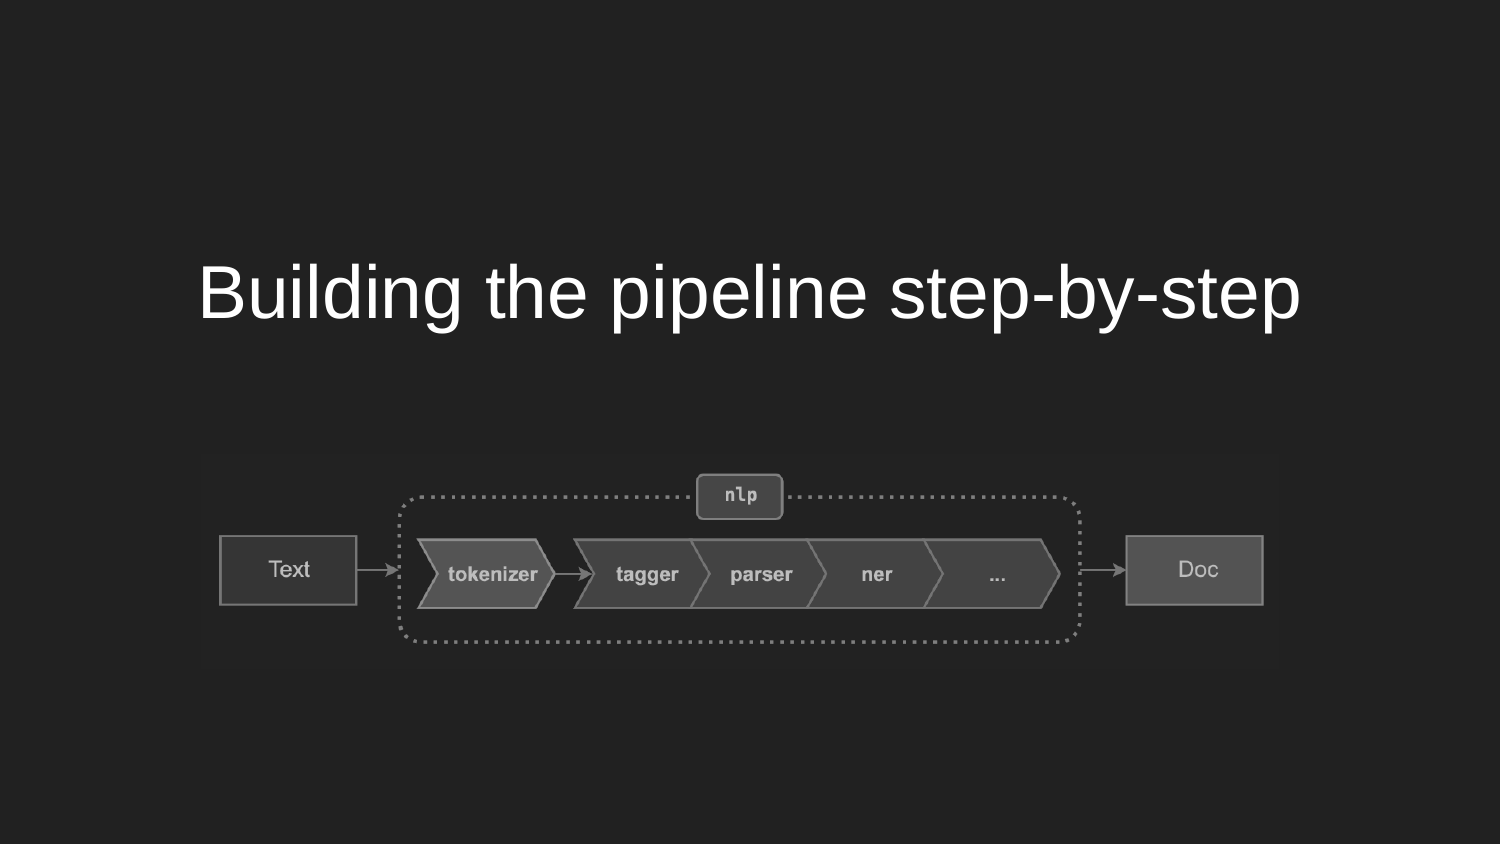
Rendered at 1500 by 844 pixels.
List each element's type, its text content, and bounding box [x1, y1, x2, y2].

title Building the pipeline step-by-step [51, 219, 1449, 358]
picture [201, 454, 1280, 669]
